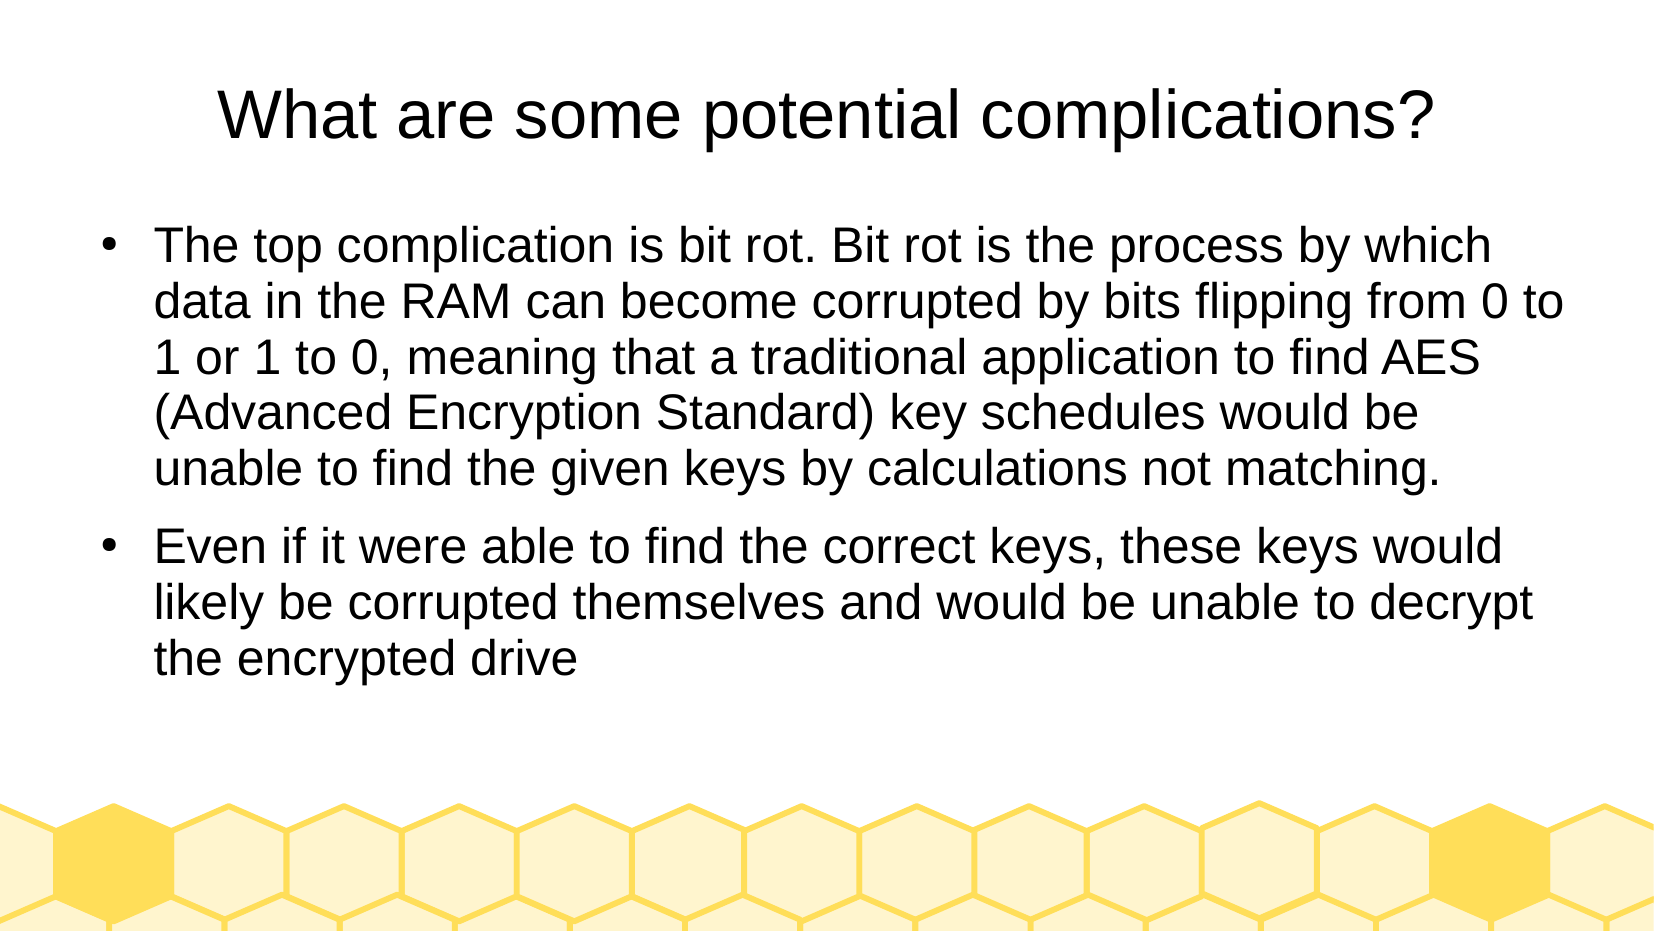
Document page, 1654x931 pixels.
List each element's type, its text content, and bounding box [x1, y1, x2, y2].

list The top complication is bit rot. Bit rot is the process by which data in the RAM can become corrupted by bits flipping from 0 to 1 or 1 to 0, meaning that a traditional application to find AES (Advanced Encryption Standard) key schedules would be unable to find the given keys by calculations not matching. Even if it were able to find the correct keys, these keys would likely be corrupted themselves and would be unable to decrypt the encrypted drive [82, 217, 1571, 758]
title What are some potential complications? [82, 37, 1571, 193]
